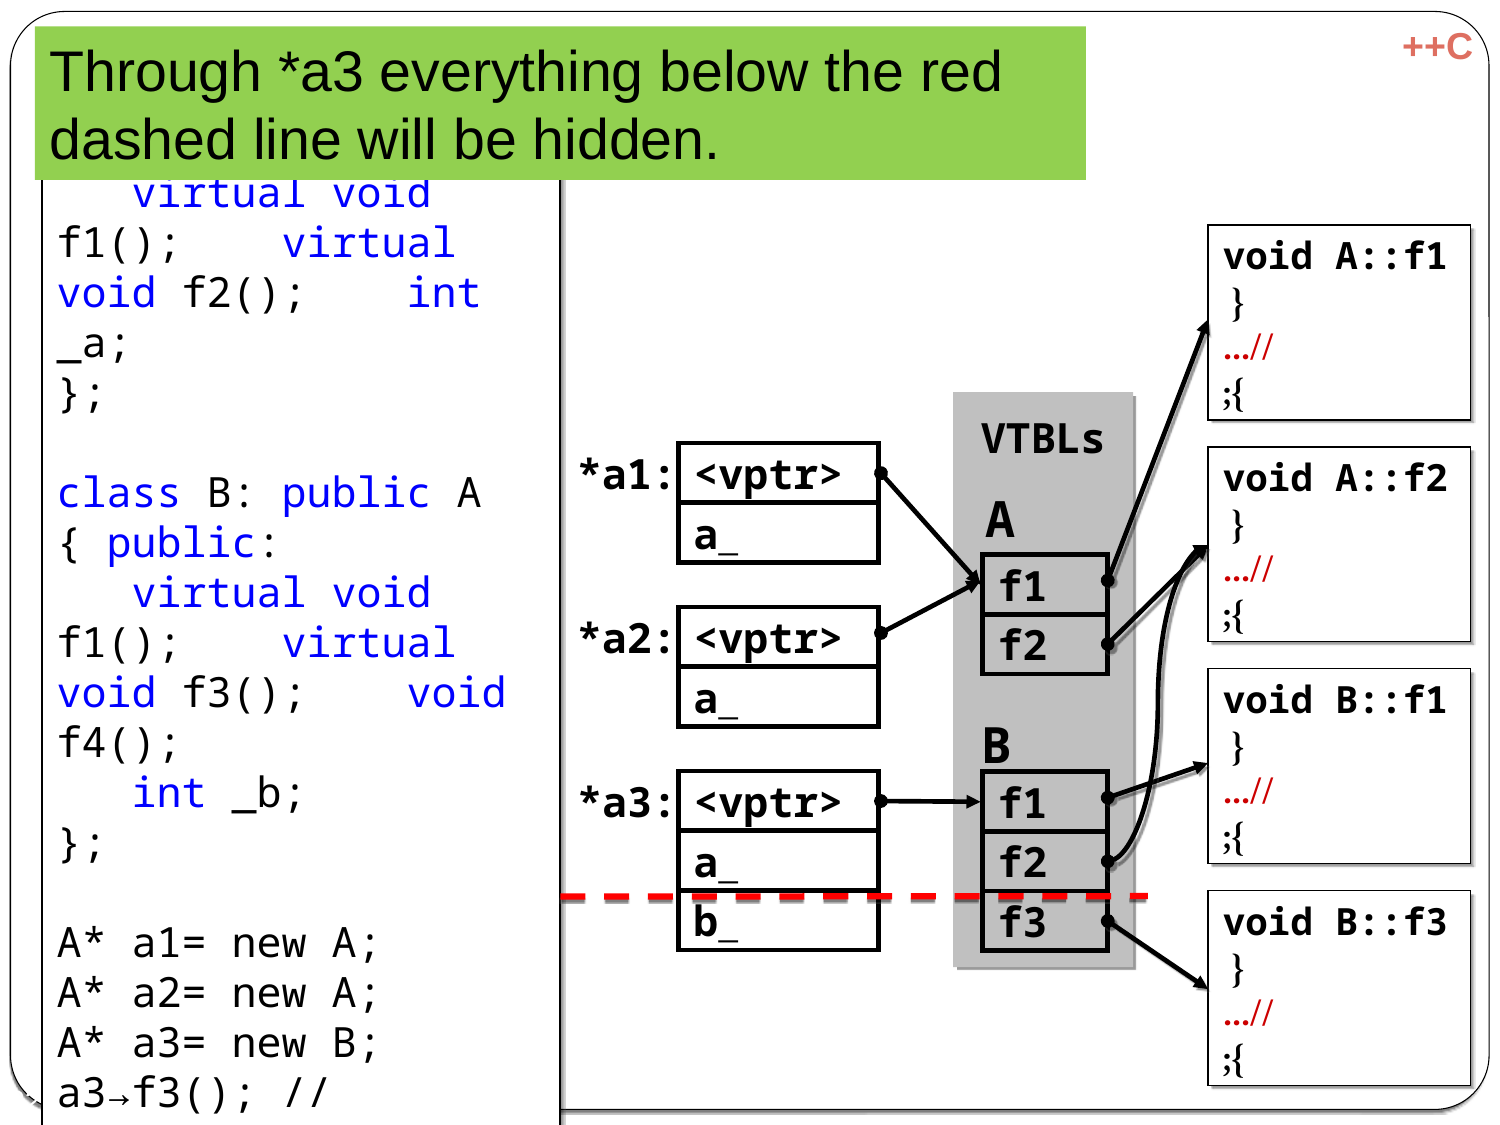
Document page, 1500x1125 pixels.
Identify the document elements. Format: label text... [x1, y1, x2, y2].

text_box void A::f2 { //... }; [1208, 446, 1471, 642]
text_box _a [678, 830, 879, 890]
text_box void B::f1 { //... }; [1208, 668, 1471, 864]
text_box [953, 392, 1134, 968]
text_box <vptr> [708, 771, 879, 830]
text_box f2 [982, 831, 1108, 891]
text_box [1108, 523, 1134, 637]
text_box _b [678, 890, 879, 950]
text_box f1 [982, 771, 1108, 831]
slide_number <number> [0, 1074, 50, 1125]
text_box [1108, 845, 1134, 935]
text_box class A { public: virtual void f1(); virtual void f2(); int _a; }; class B: public A { public: virtual void f1(); virtual void f3(); void f4(); int _b; }; A* a1= new A; A* a2= new A; A* a3= new B; a3→f3(); // comp.err. ((B*)a1)->f3(); [41, 180, 561, 1125]
text_box void A::f1 { //... }; [1208, 224, 1471, 420]
text_box f1 [982, 554, 1108, 614]
text_box f3 [982, 891, 1108, 951]
text_box void B::f3 { //... }; [1208, 890, 1471, 1086]
text_box [953, 559, 968, 591]
text_box A [970, 479, 1031, 555]
text_box *a3: [547, 753, 708, 849]
text_box *a2: [546, 589, 707, 685]
text_box VTBLs [966, 404, 1121, 470]
text_box Through *a3 everything below the red dashed line will be hidden. [34, 26, 1086, 180]
text_box B [967, 705, 1027, 781]
text_box [1108, 792, 1134, 856]
text_box <vptr> [707, 606, 879, 666]
text_box <vptr> [707, 443, 879, 502]
text_box *a1: [546, 425, 707, 521]
text_box _a [678, 502, 879, 563]
text_box _a [678, 666, 879, 727]
text_box f2 [982, 614, 1108, 674]
